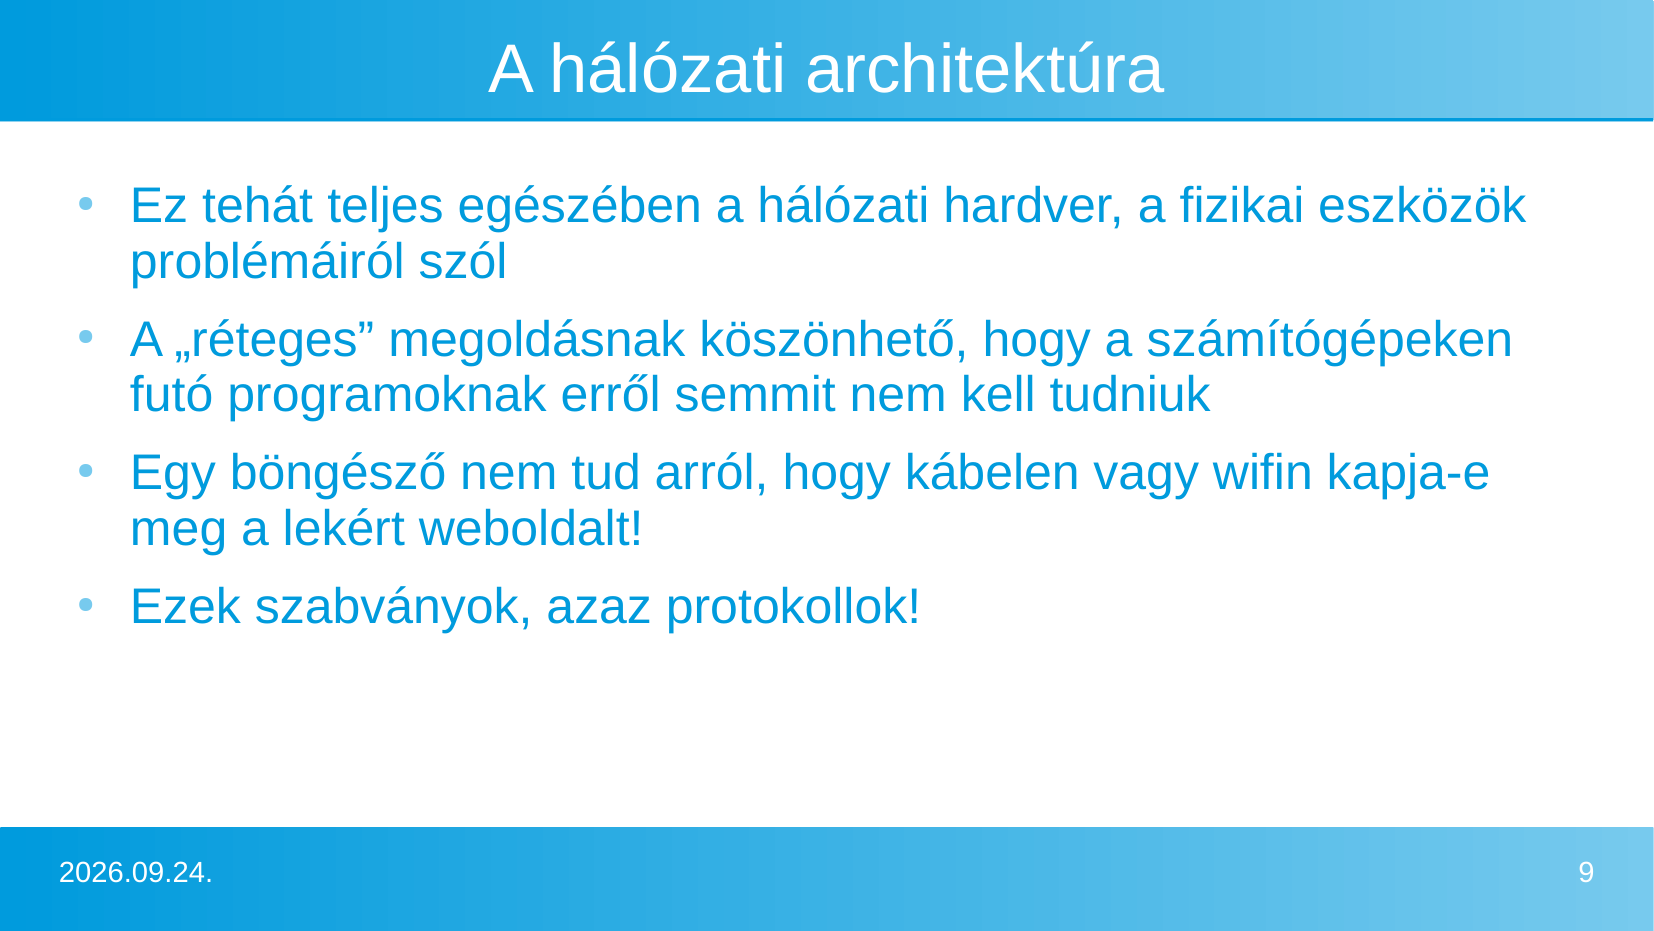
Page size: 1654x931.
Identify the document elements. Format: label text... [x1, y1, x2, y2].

list Ez tehát teljes egészében a hálózati hardver, a fizikai eszközök problémáiról szól A „réteges” megoldásnak köszönhető, hogy a számítógépeken futó programoknak erről semmit nem kell tudniuk Egy böngésző nem tud arról, hogy kábelen vagy wifin kapja-e meg a lekért weboldalt! Ezek szabványok, azaz protokollok! [59, 177, 1595, 768]
title A hálózati architektúra [59, 29, 1595, 108]
